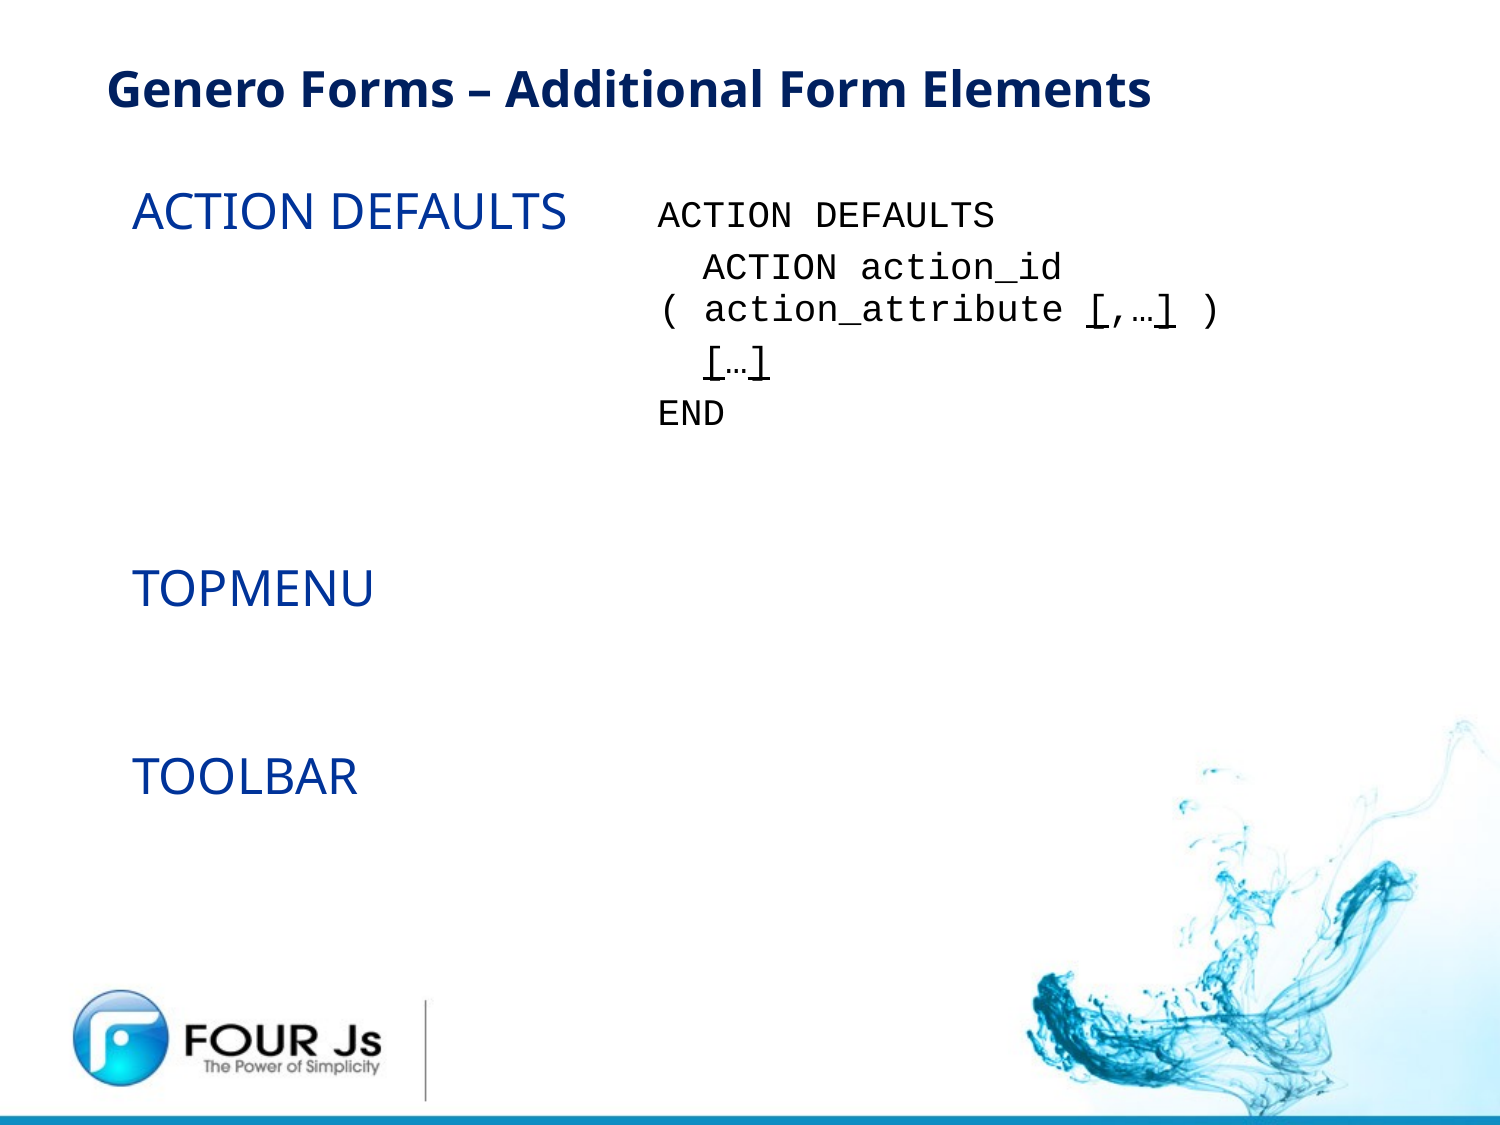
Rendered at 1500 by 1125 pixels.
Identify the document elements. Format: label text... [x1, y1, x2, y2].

title Genero Forms – Additional Form Elements [106, 35, 1388, 142]
picture [0, 0, 1500, 1122]
text_box ACTION DEFAULTS TOPMENU TOOLBAR [117, 168, 674, 768]
text_box ACTION DEFAULTS ACTION action_id ( action_attribute [,…] ) […] END [555, 188, 1406, 663]
